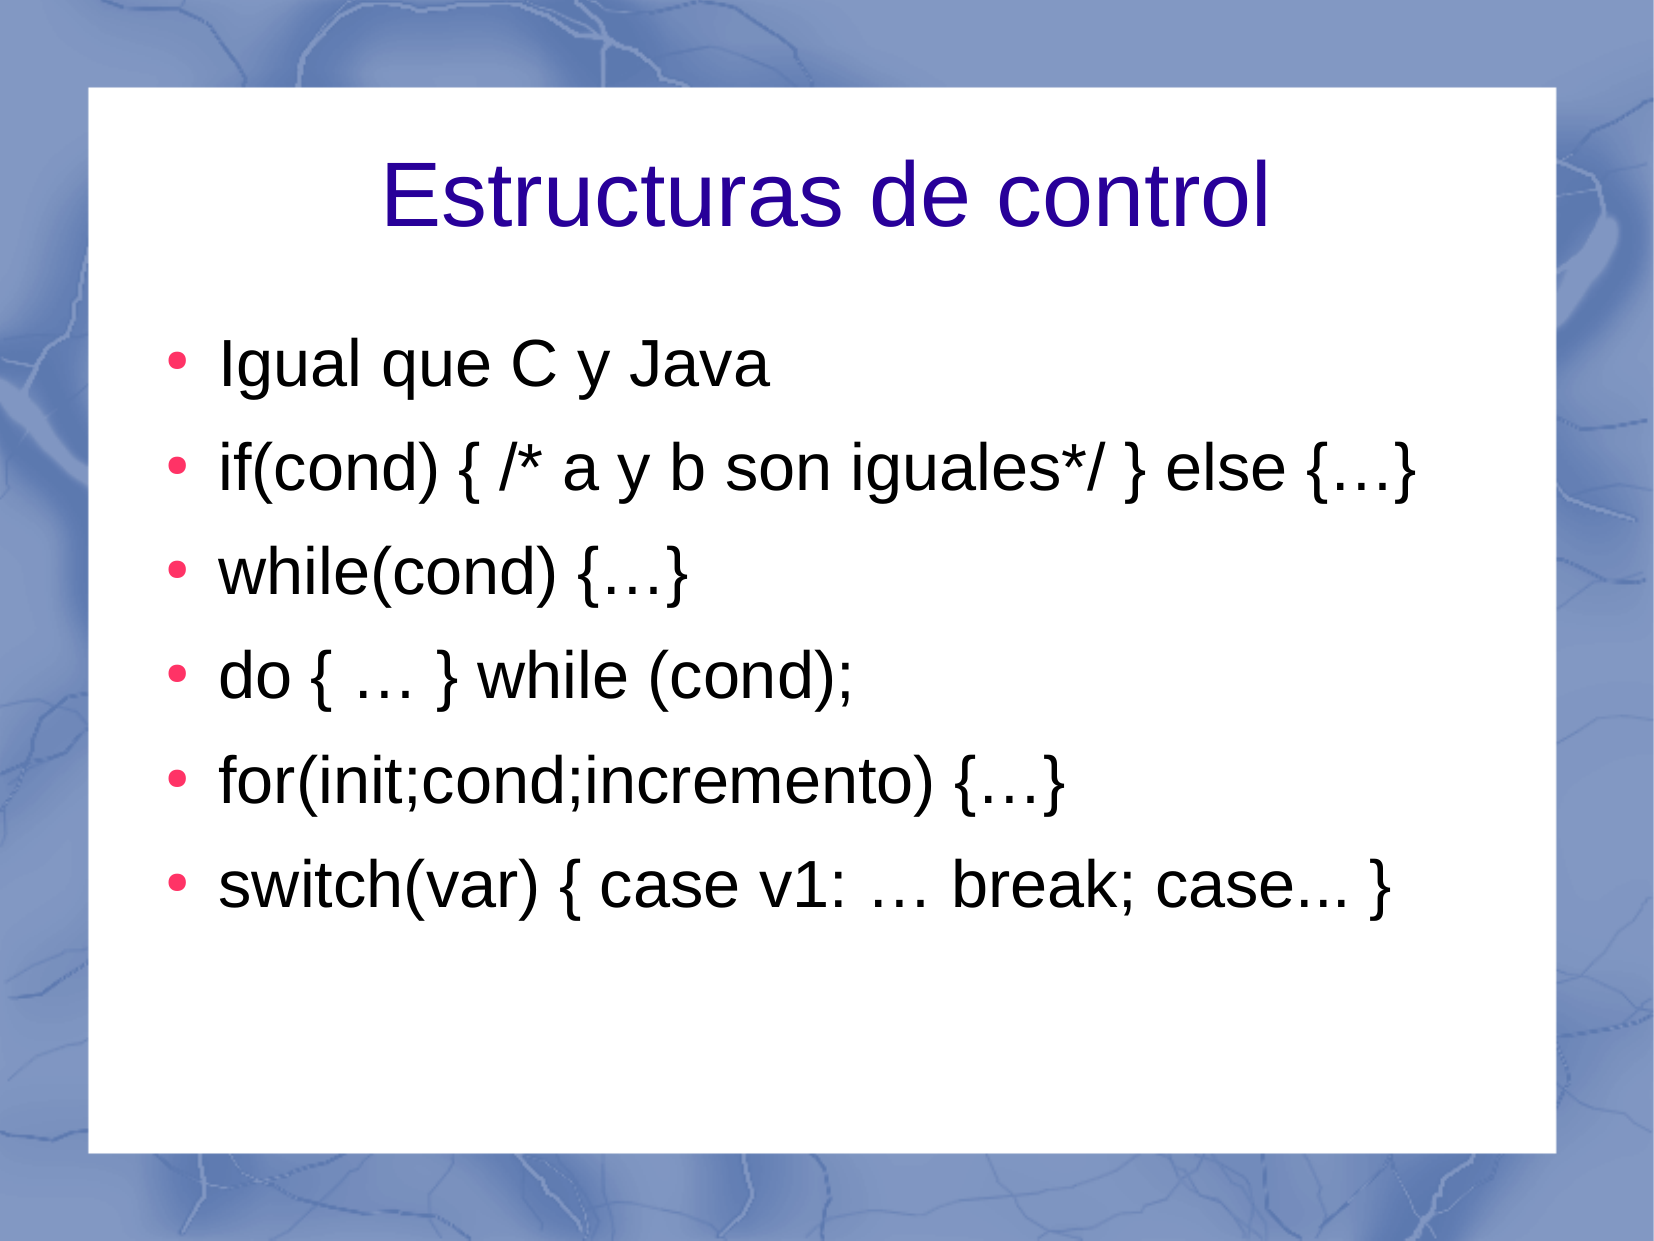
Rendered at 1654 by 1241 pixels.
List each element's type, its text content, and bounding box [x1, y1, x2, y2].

list Igual que C y Java if(cond) { /* a y b son iguales*/ } else {…} while(cond) {…} do { … } while (cond); for(init;cond;incremento) {…} switch(var) { case v1: … break; case... } [147, 325, 1506, 1232]
picture [0, 0, 1654, 1241]
title Estructuras de control [118, 90, 1536, 298]
